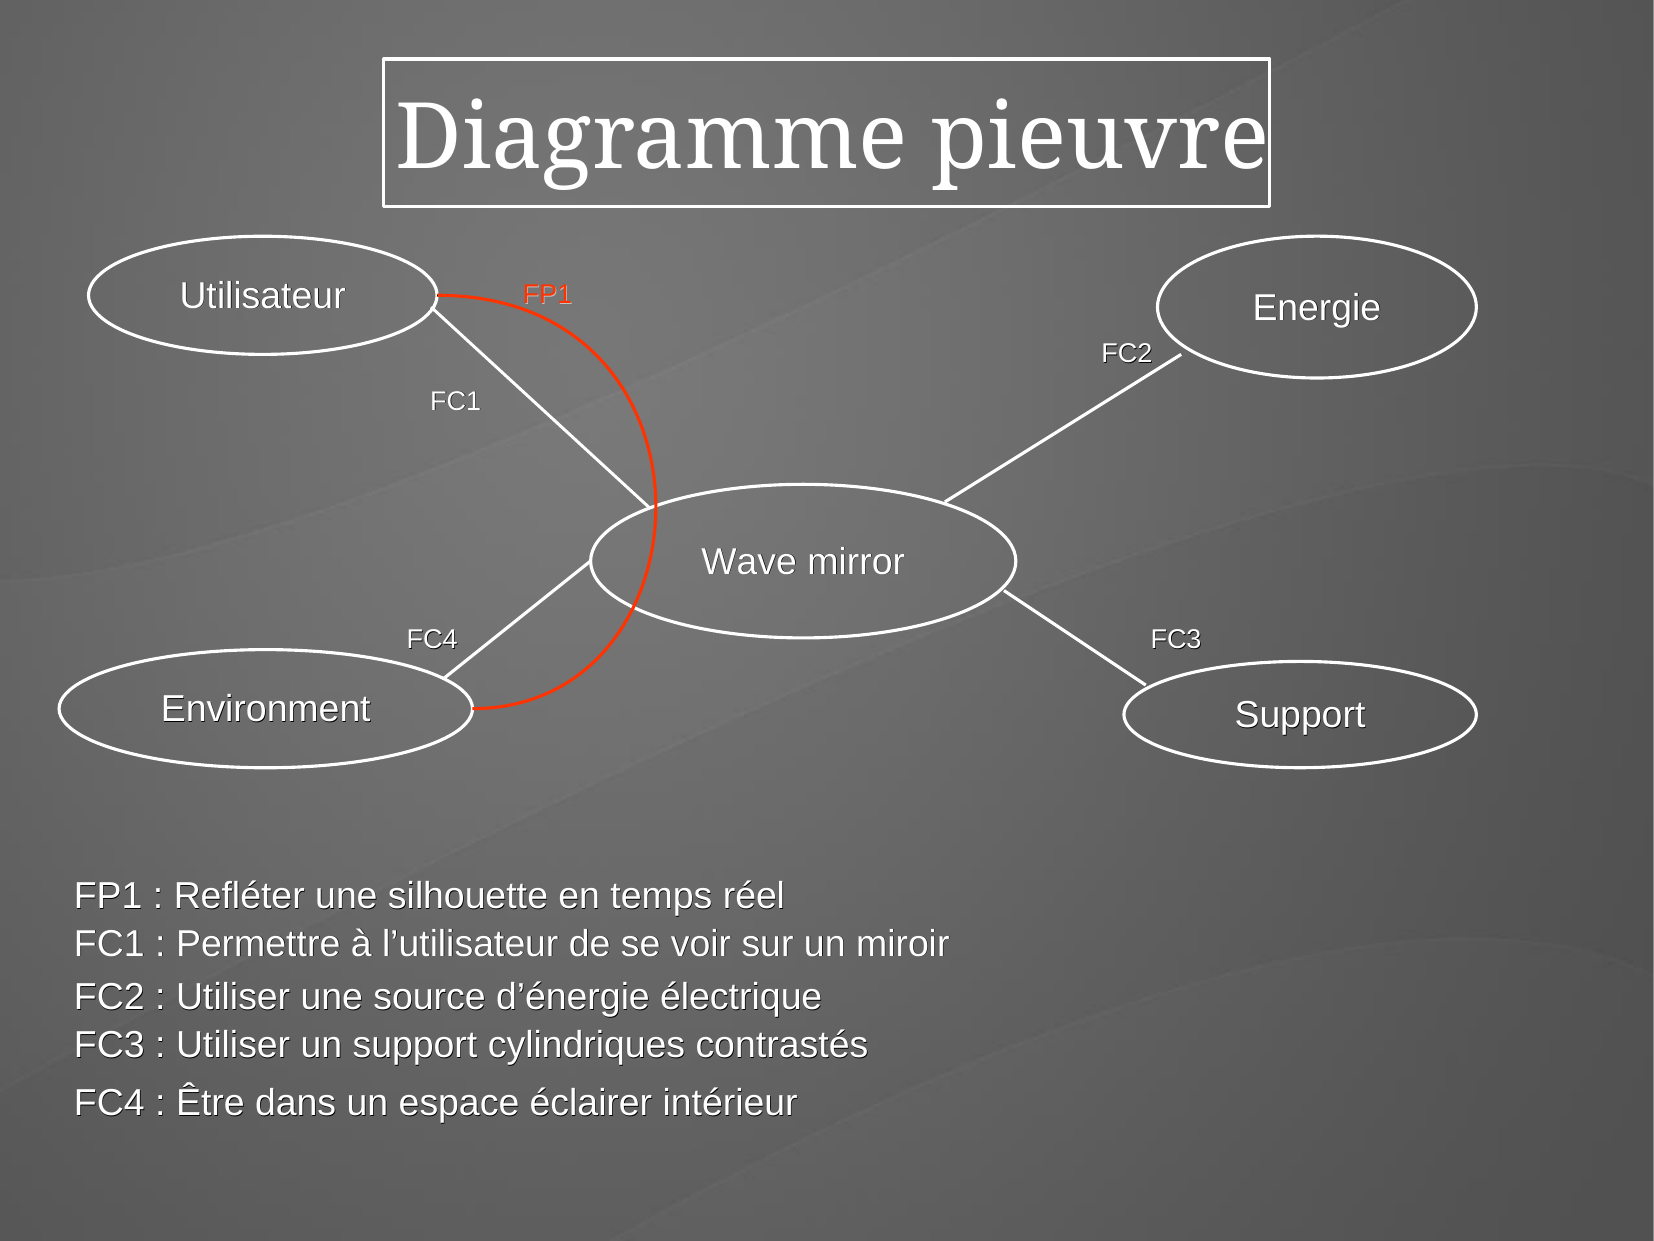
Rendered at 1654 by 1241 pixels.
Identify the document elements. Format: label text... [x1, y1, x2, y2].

text_box FP1 : Refléter une silhouette en temps réel [59, 867, 994, 914]
text_box FC4 : Être dans un espace éclairer intérieur [59, 1073, 843, 1152]
text_box FC2 : Utiliser une source d’énergie électrique [59, 968, 879, 1046]
picture [0, 0, 1654, 1241]
text_box Support [1123, 661, 1477, 768]
text_box FC3 [1135, 616, 1217, 662]
text_box Utilisateur [88, 236, 437, 355]
text_box FC2 [1086, 330, 1168, 376]
text_box Wave mirror [634, 484, 1016, 638]
text_box Wave mirror [590, 507, 652, 606]
text_box Energie [1157, 236, 1477, 379]
text_box FC1 [415, 378, 497, 424]
text_box FC3 : Utiliser un support cylindriques contrastés [59, 1016, 949, 1094]
text_box FP1 [507, 271, 588, 317]
text_box FC1 : Permettre à l’utilisateur de se voir sur un miroir [59, 914, 1034, 993]
title Diagramme pieuvre [88, 29, 1577, 237]
text_box [383, 59, 1270, 207]
text_box Environment [59, 649, 473, 768]
text_box FC4 [391, 616, 473, 662]
text_box FC2 [1152, 366, 1168, 376]
